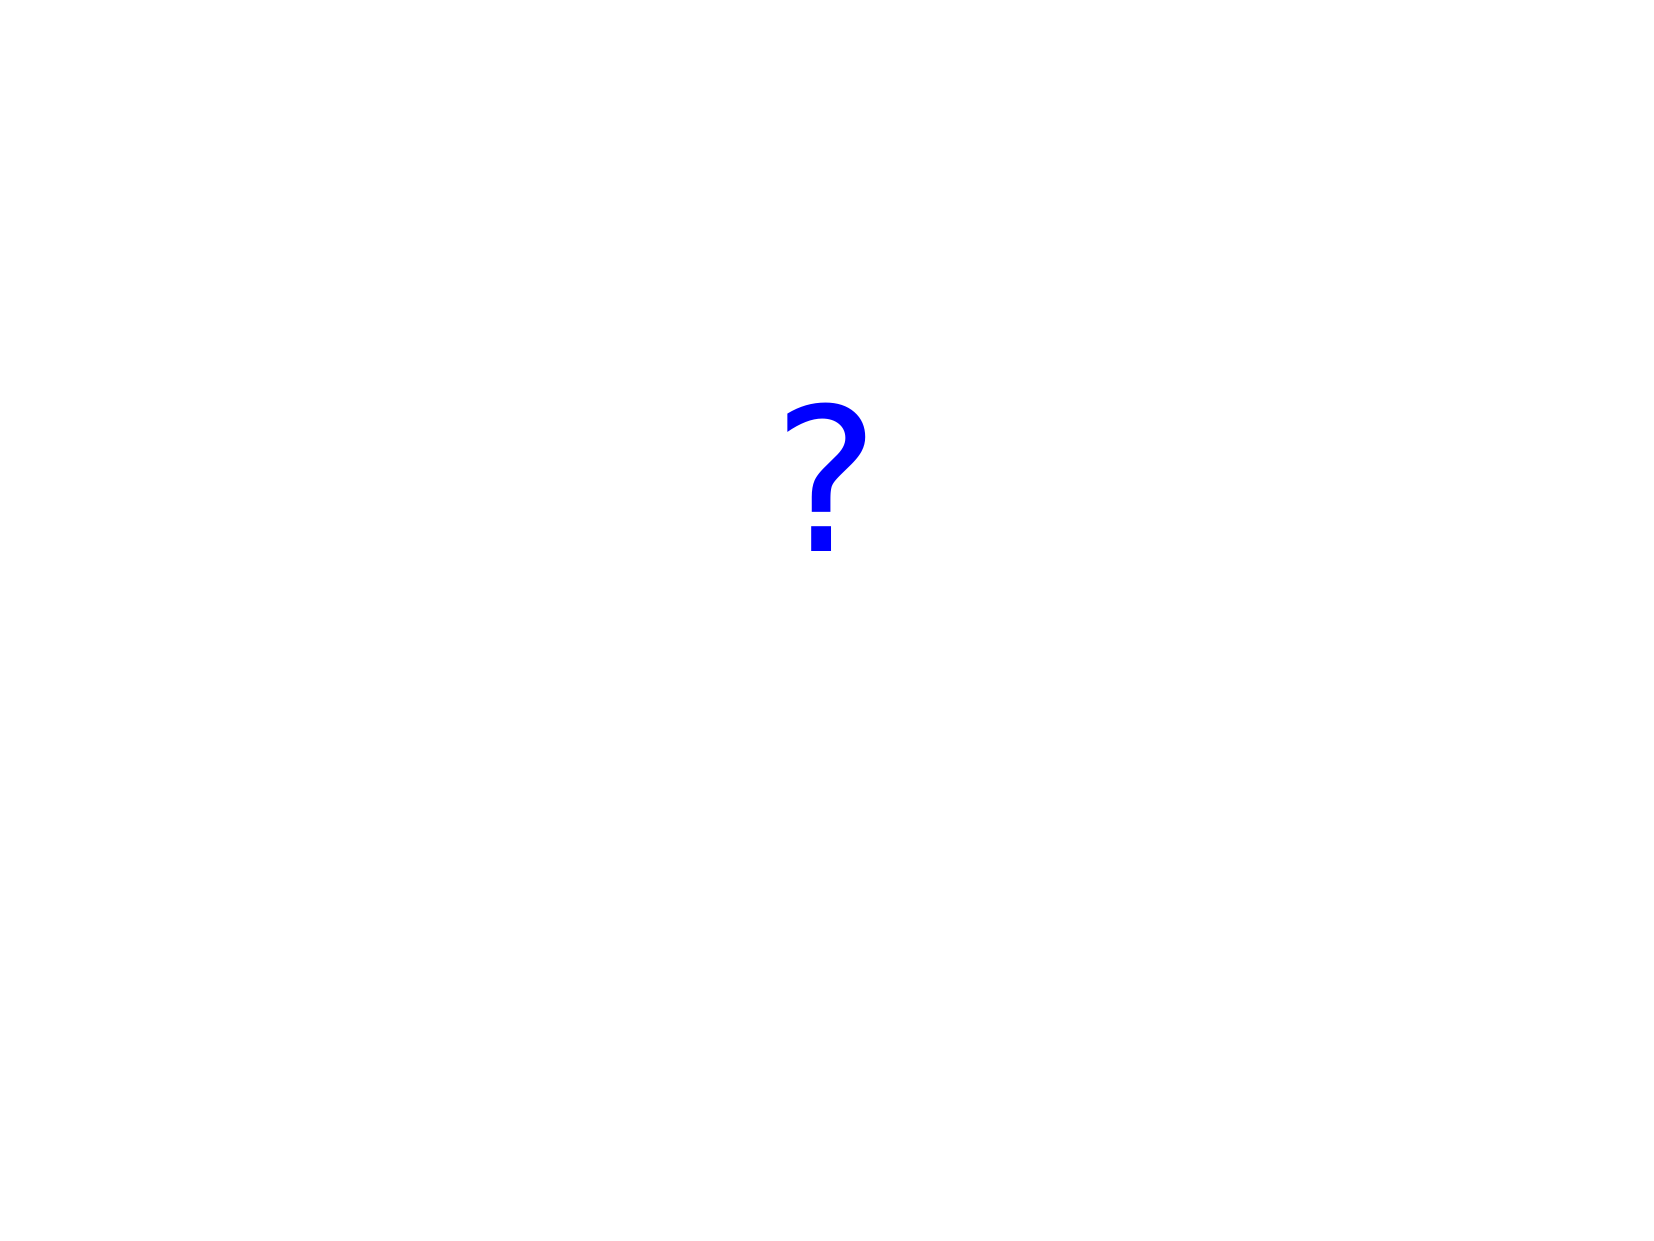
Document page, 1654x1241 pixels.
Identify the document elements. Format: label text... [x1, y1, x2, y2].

text_box ? [0, 135, 1654, 1237]
